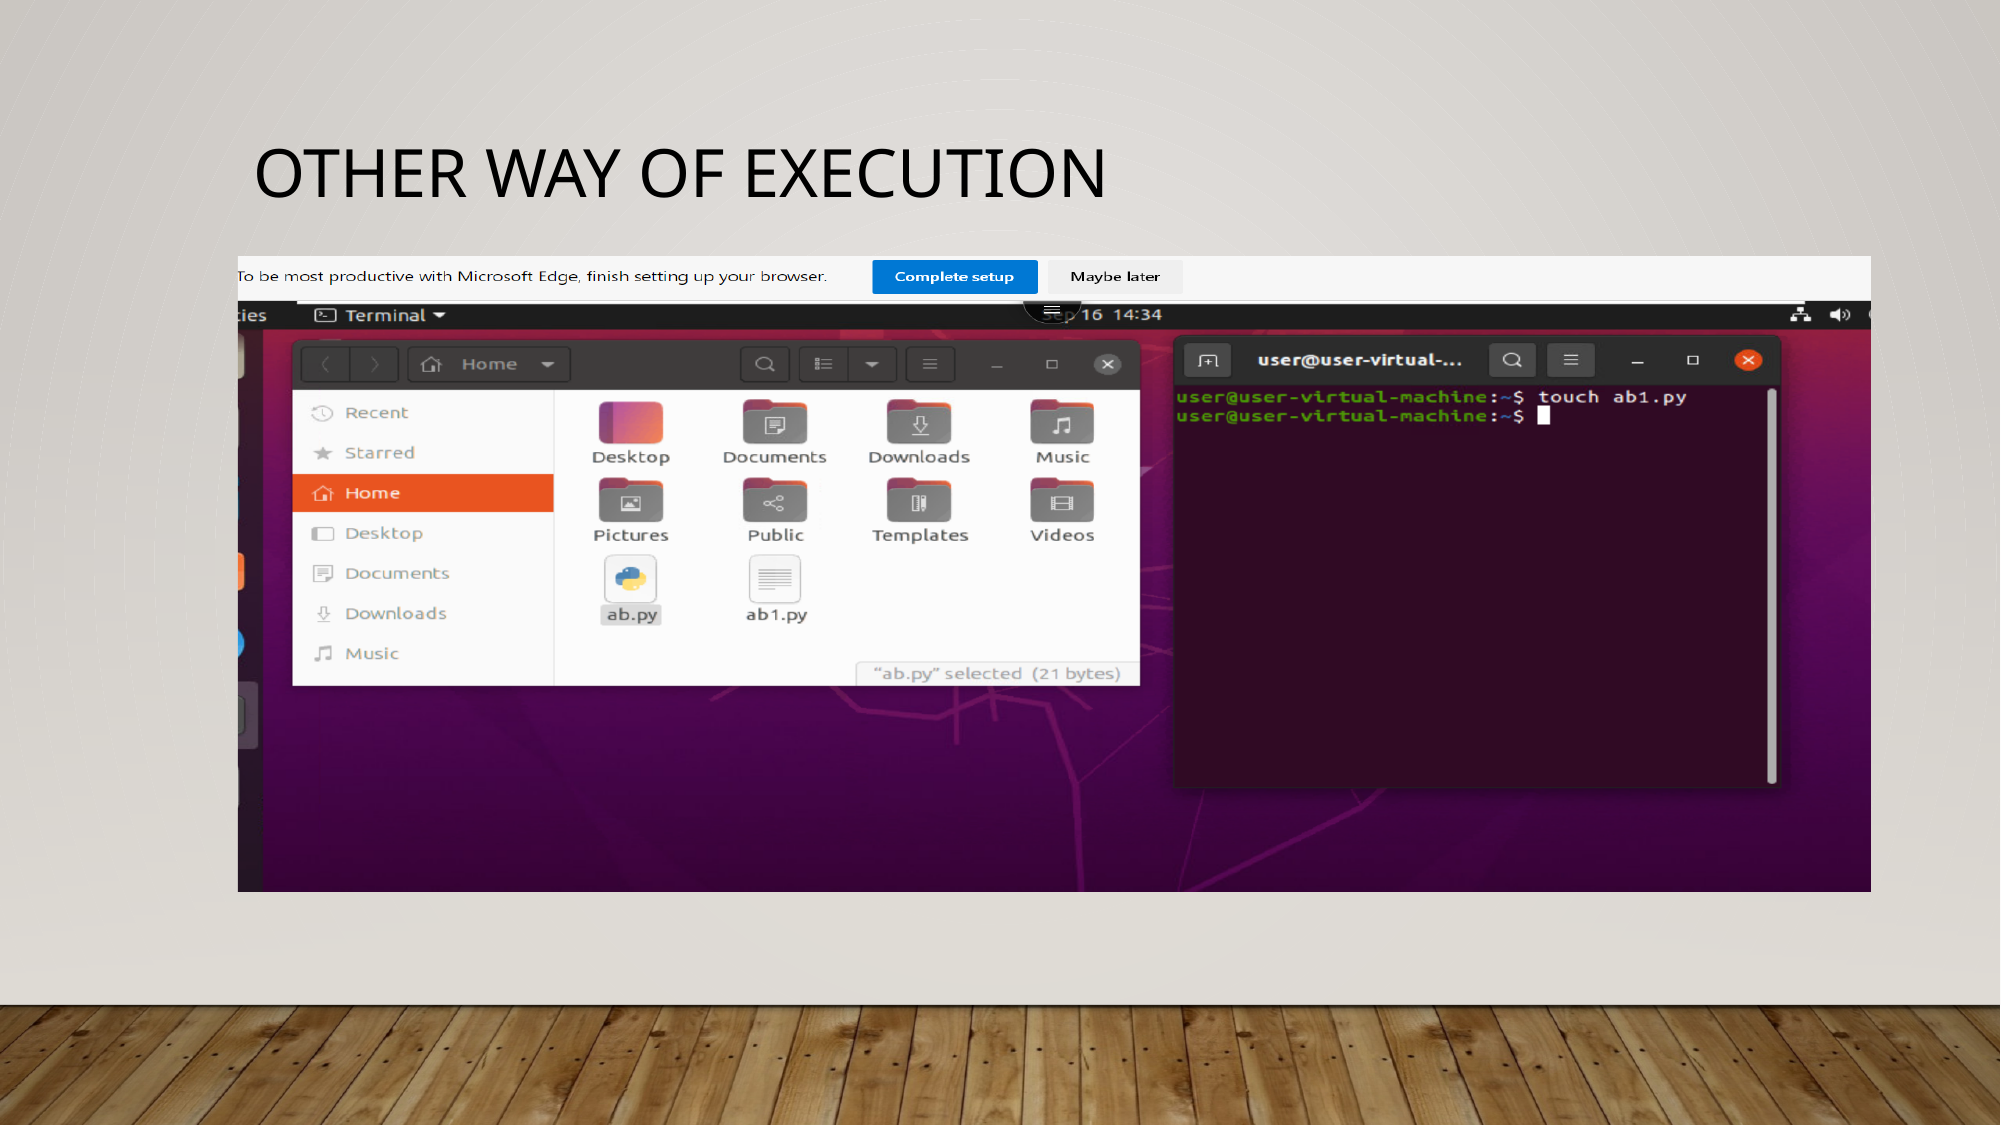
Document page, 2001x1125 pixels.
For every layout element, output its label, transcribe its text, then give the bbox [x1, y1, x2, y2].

picture [0, 1005, 2000, 1125]
title Other way of execution [238, 131, 1814, 256]
picture [237, 256, 1871, 892]
